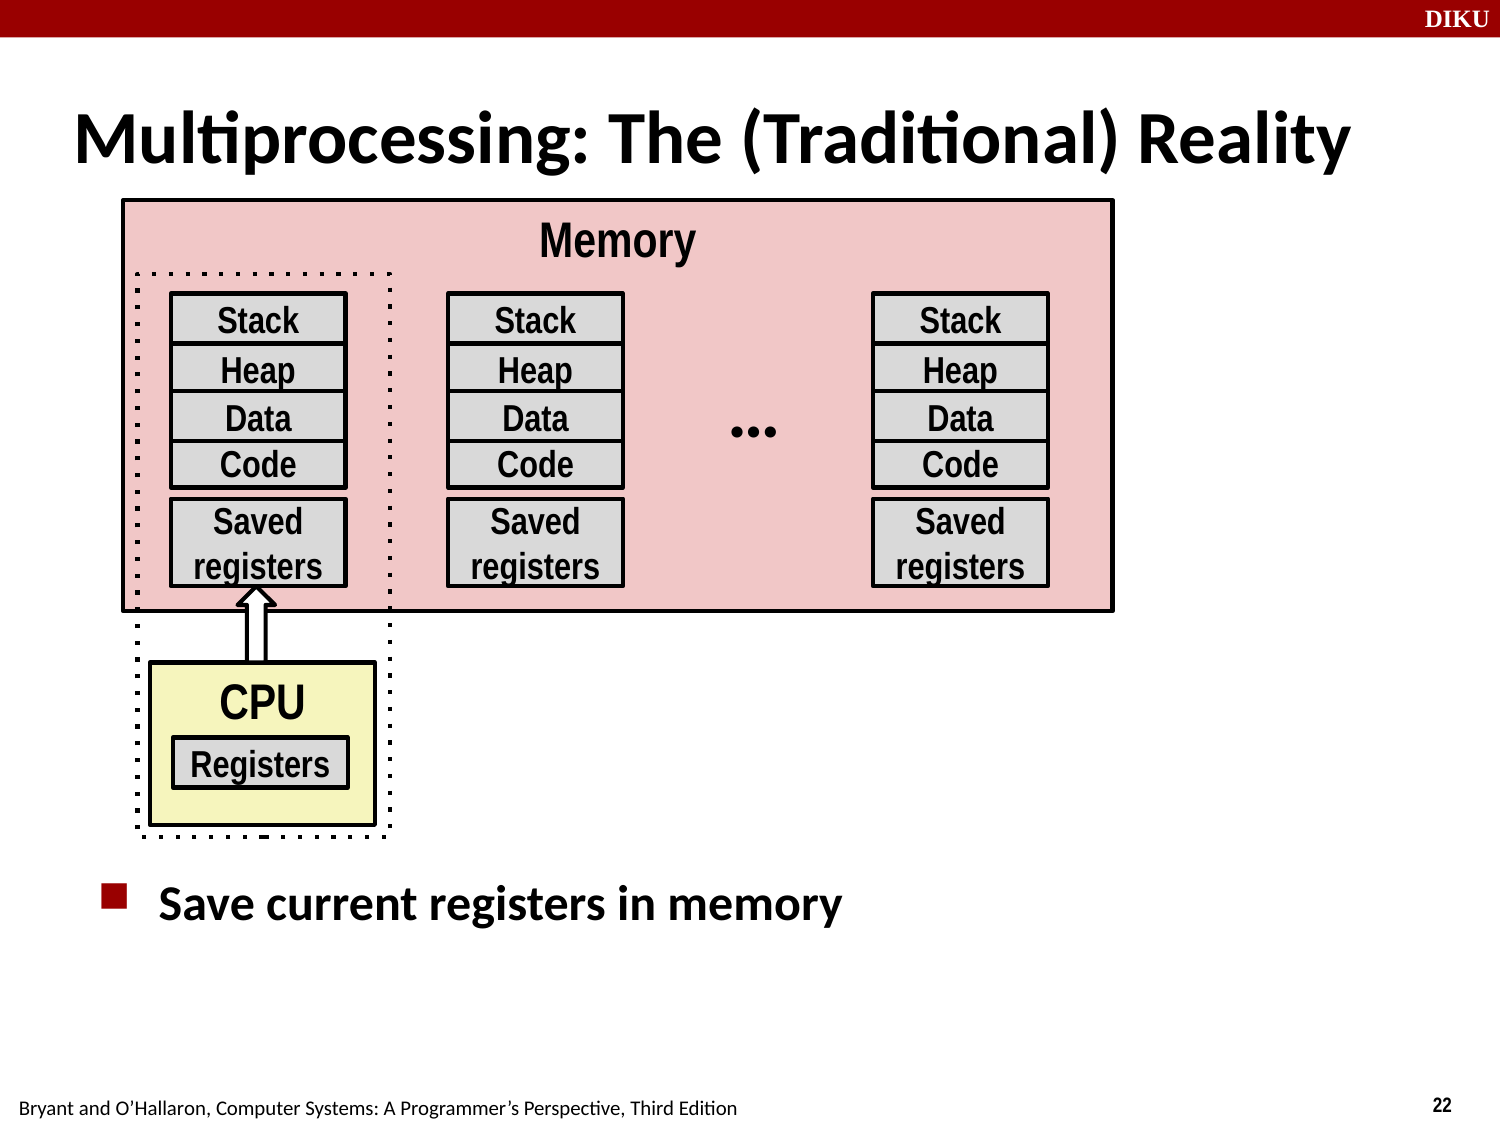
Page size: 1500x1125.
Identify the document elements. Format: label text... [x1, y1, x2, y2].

text_box CPU [149, 662, 375, 825]
text_box Saved registers [170, 498, 346, 587]
text_box Heap [872, 343, 1048, 390]
text_box Data [447, 390, 623, 441]
text_box Data [170, 390, 346, 441]
text_box Stack [447, 293, 623, 343]
text_box Saved registers [872, 498, 1048, 587]
text_box Stack [170, 293, 346, 343]
text_box Code [170, 441, 346, 488]
text_box [237, 586, 276, 663]
text_box Registers [172, 737, 348, 788]
text_box Saved registers [447, 498, 623, 587]
text_box … [712, 355, 796, 460]
title Multiprocessing: The (Traditional) Reality [58, 71, 1450, 197]
text_box Heap [282, 366, 289, 380]
text_box Code [872, 441, 1048, 488]
text_box Code [447, 441, 623, 488]
text_box Stack [872, 293, 1048, 343]
text_box Memory [123, 199, 1113, 612]
list Save current registers in memory [87, 862, 1488, 950]
text_box Heap [447, 343, 623, 390]
text_box Heap [560, 366, 567, 380]
text_box Heap [985, 366, 992, 380]
text_box Heap [170, 343, 346, 390]
text_box Data [872, 390, 1048, 441]
